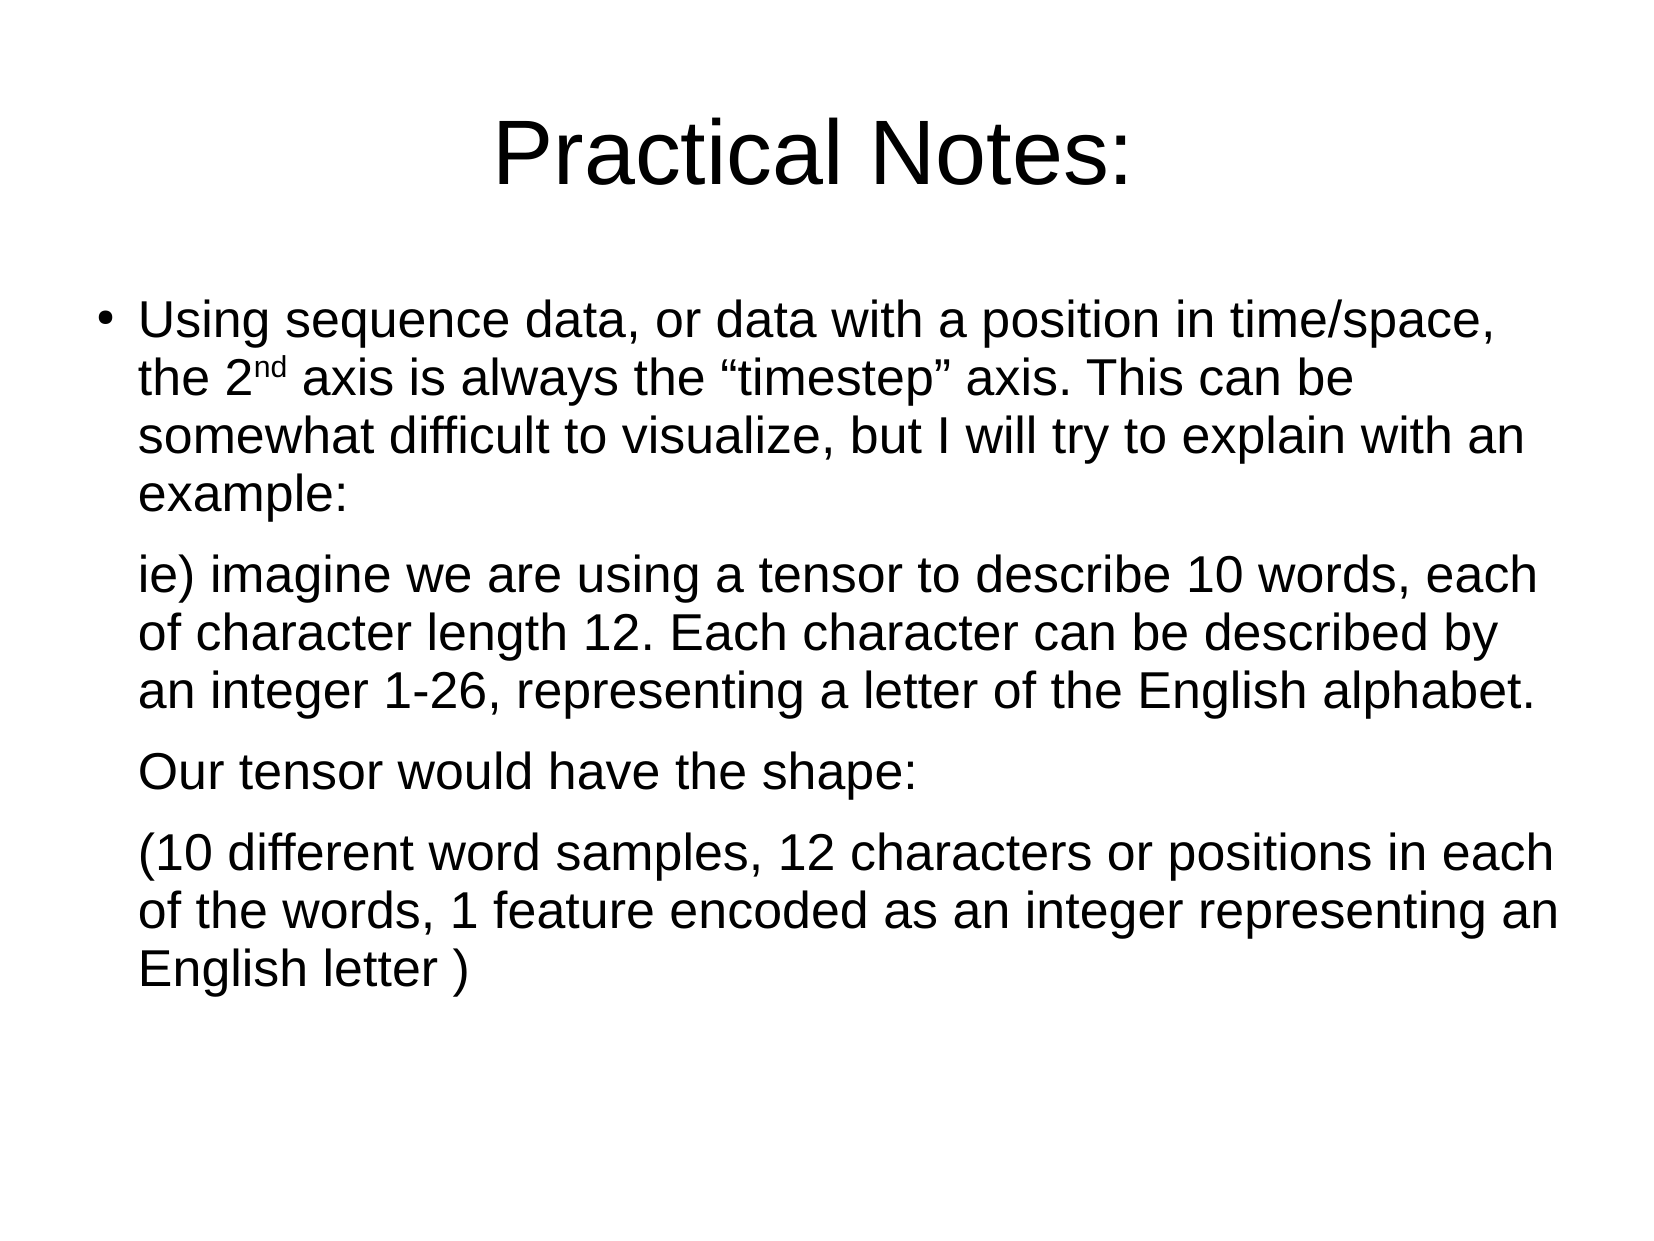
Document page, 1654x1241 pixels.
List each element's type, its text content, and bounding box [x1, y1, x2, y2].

title Practical Notes: [82, 49, 1571, 257]
list Using sequence data, or data with a position in time/space, the 2nd axis is always the “timestep” axis. This can be somewhat difficult to visualize, but I will try to explain with an example: ie) imagine we are using a tensor to describe 10 words, each of character length 12. Each character can be described by an integer 1-26, representing a letter of the English alphabet. Our tensor would have the shape: (10 different word samples, 12 characters or positions in each of the words, 1 feature encoded as an integer representing an English letter ) [82, 290, 1571, 1010]
